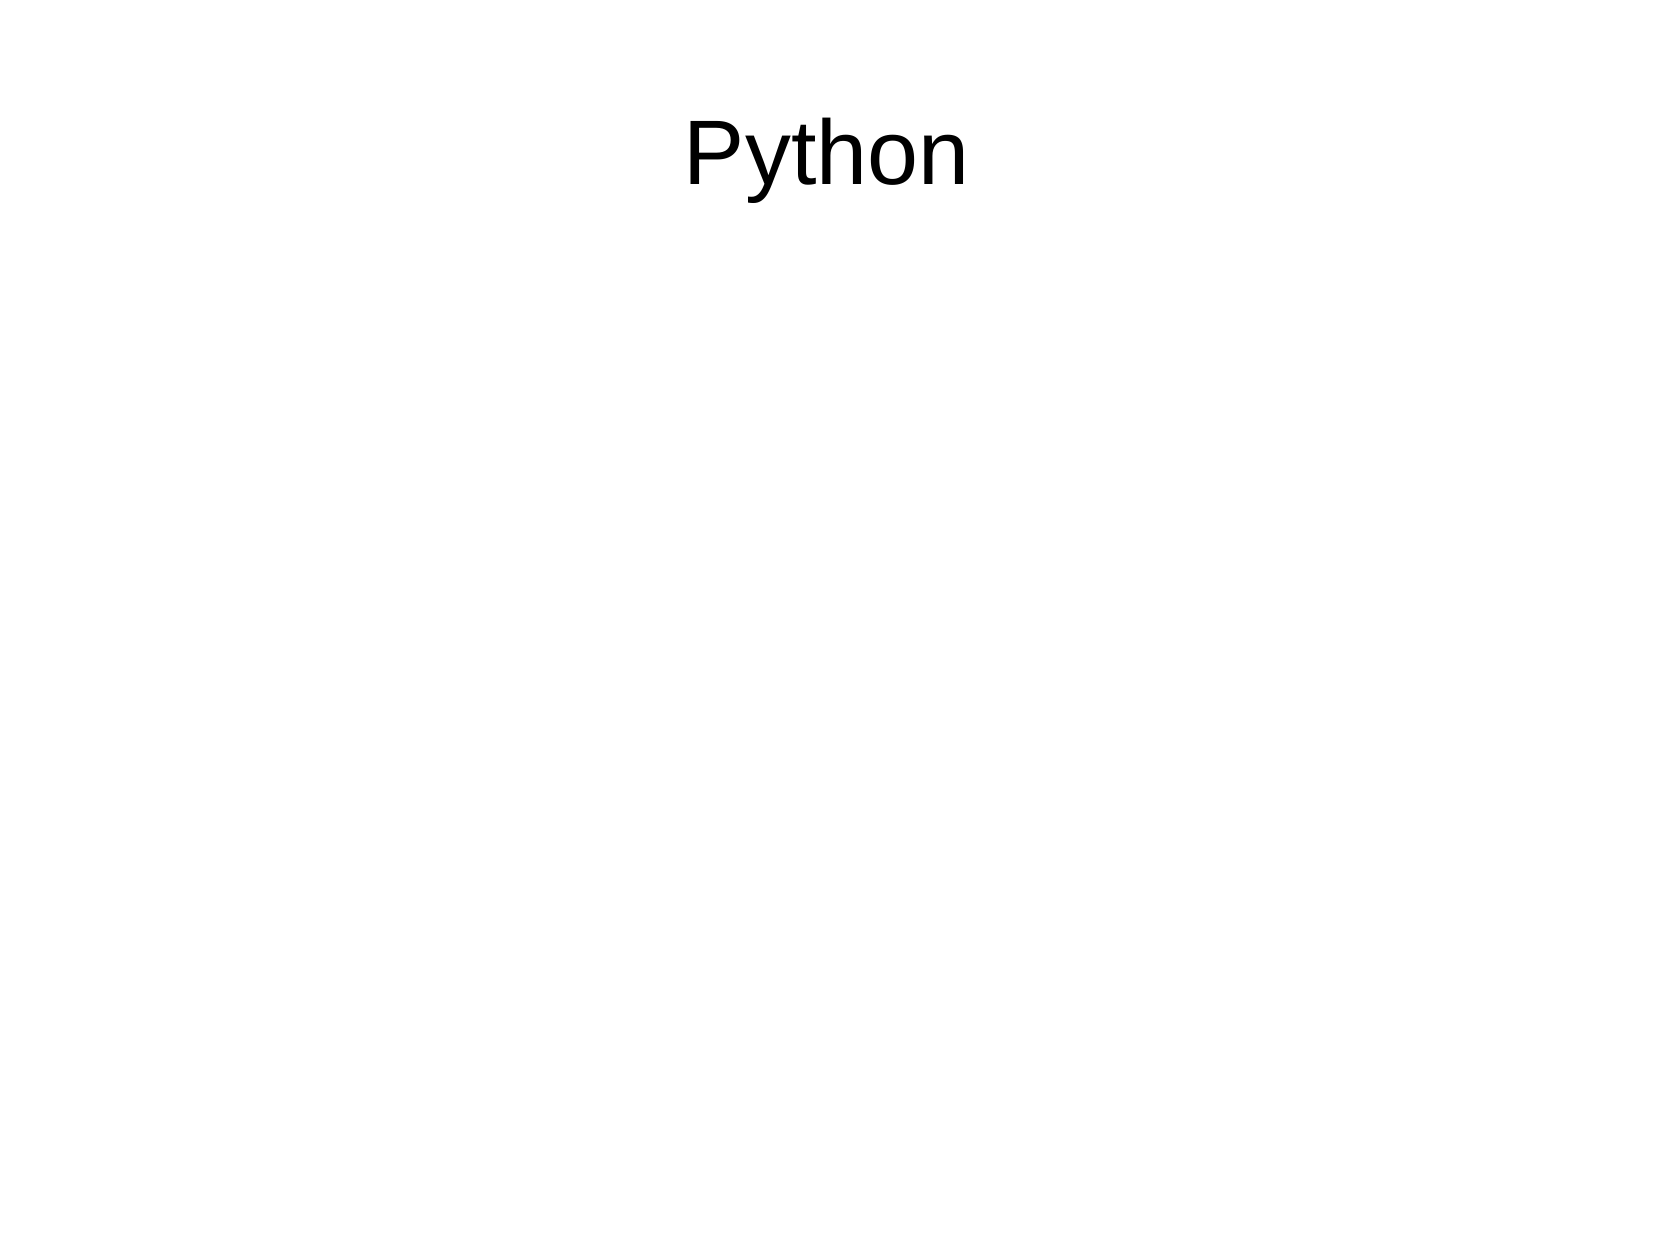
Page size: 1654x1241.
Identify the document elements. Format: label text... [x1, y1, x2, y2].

title Python [82, 49, 1571, 257]
